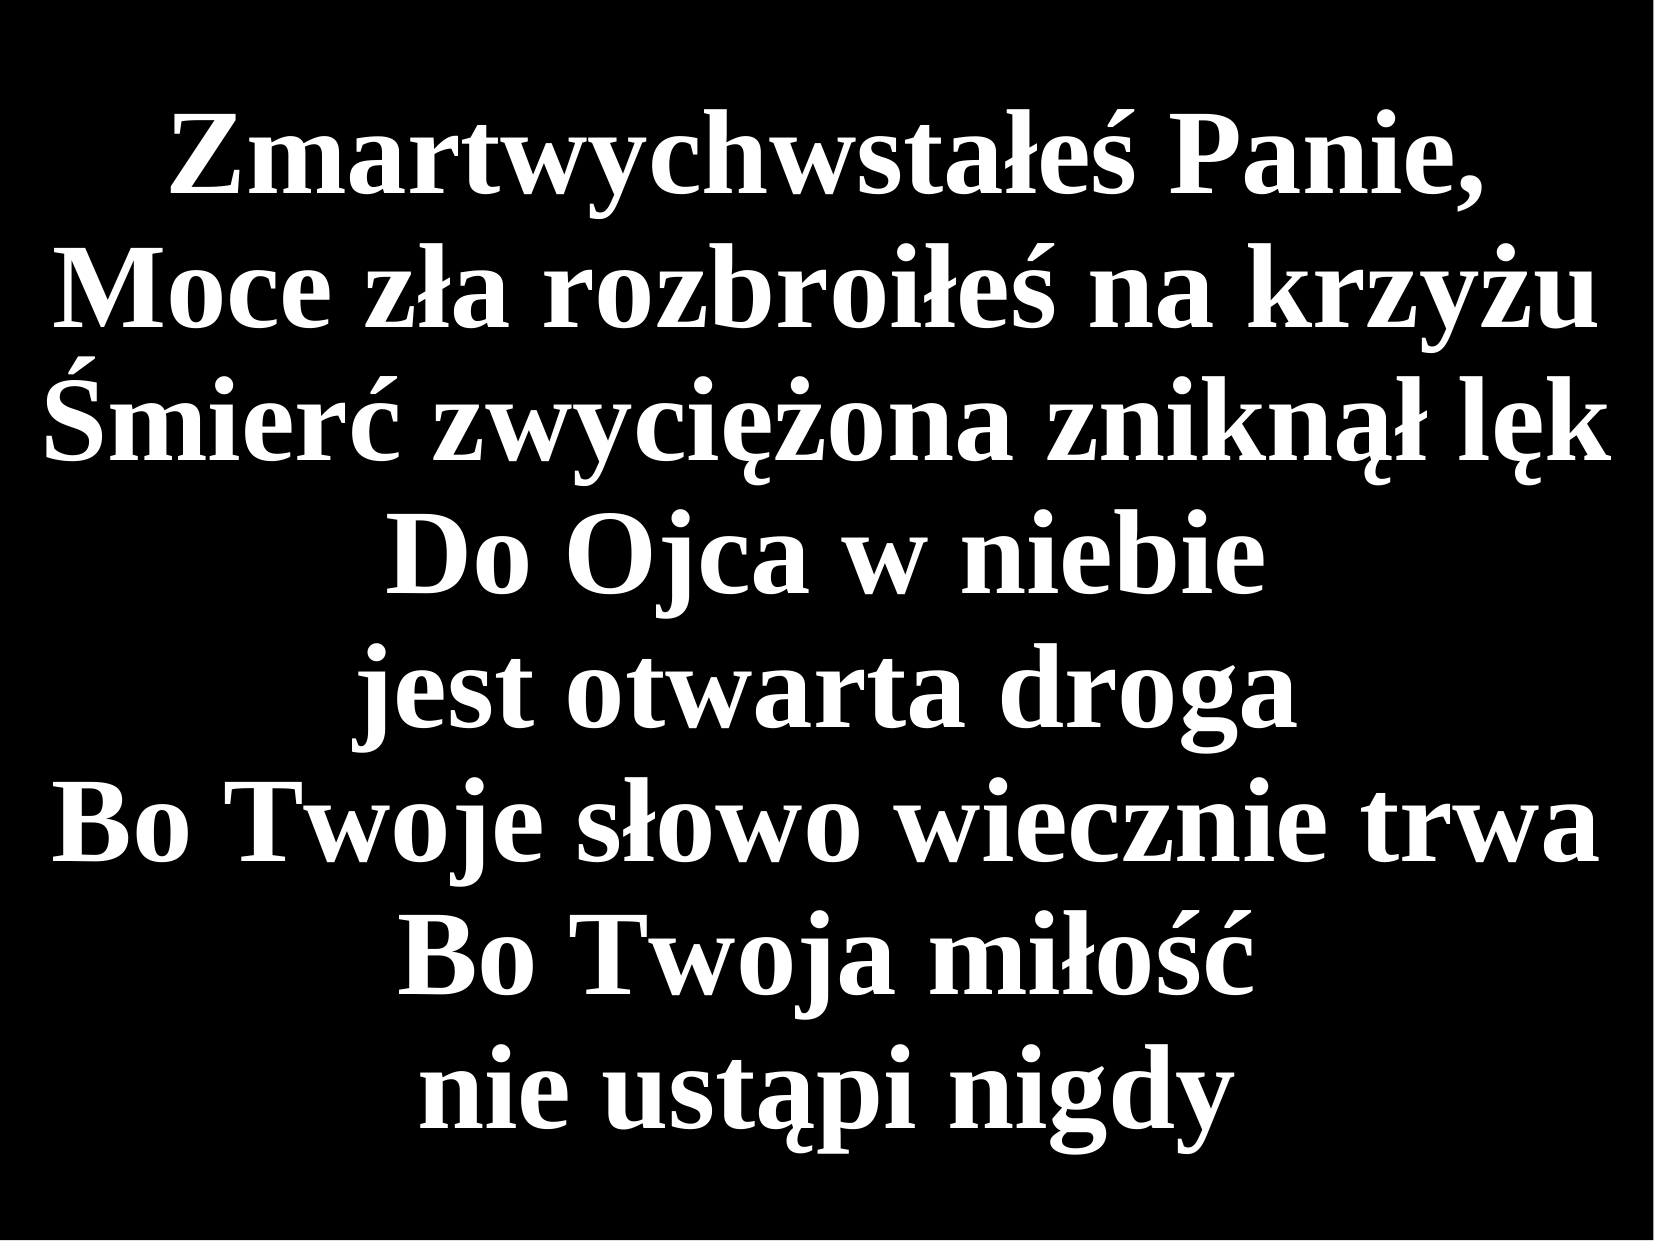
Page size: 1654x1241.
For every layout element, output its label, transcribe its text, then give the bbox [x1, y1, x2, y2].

title Zmartwychwstałeś Panie, Moce zła rozbroiłeś na krzyżu Śmierć zwyciężona zniknął lęk Do Ojca w niebie jest otwarta droga Bo Twoje słowo wiecznie trwa Bo Twoja miłość nie ustąpi nigdy [0, 0, 1654, 1241]
